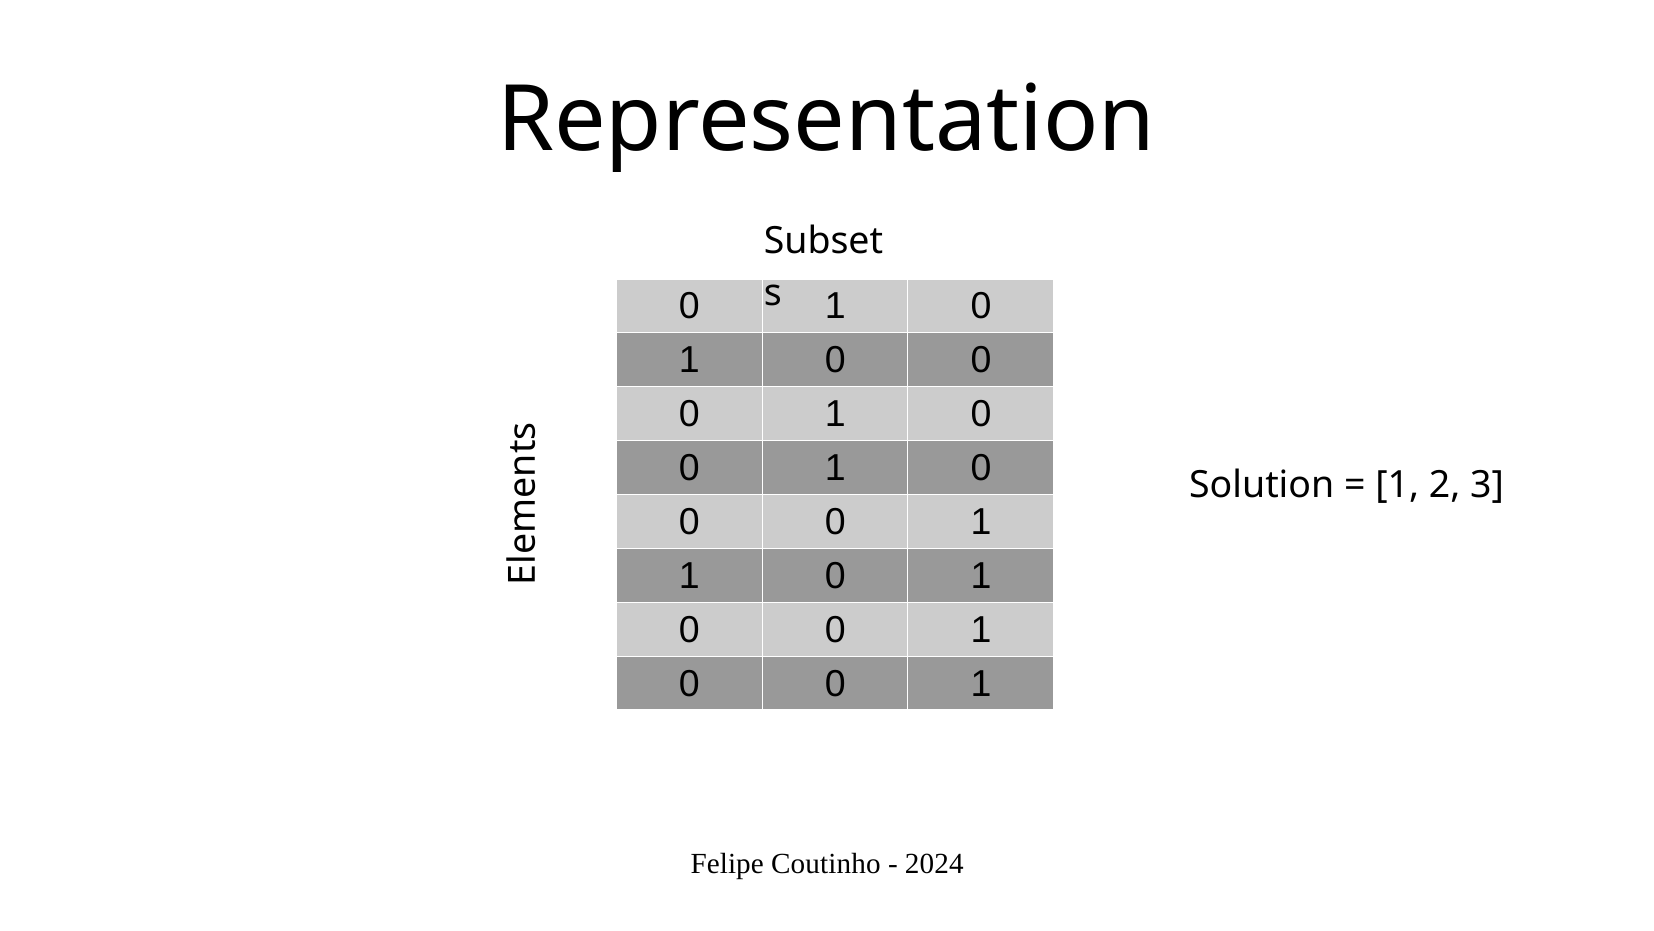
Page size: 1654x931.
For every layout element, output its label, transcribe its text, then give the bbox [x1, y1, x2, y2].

text_box Subsets [749, 206, 913, 267]
table_cell 0 [908, 333, 1053, 386]
table_cell 0 [763, 333, 907, 386]
table_header 0 [908, 280, 1053, 332]
table_cell 1 [908, 495, 1053, 548]
table_cell 1 [617, 333, 762, 386]
table_cell 1 [763, 441, 907, 494]
table_cell 0 [617, 657, 762, 709]
table_cell 0 [617, 441, 762, 494]
table_cell 1 [908, 549, 1053, 602]
table_cell 1 [763, 387, 907, 440]
table_cell 0 [763, 549, 907, 602]
table_header 0 [617, 280, 762, 332]
text_box Solution = [1, 2, 3] [1174, 450, 1501, 510]
table_cell 0 [617, 387, 762, 440]
table_cell 0 [763, 603, 907, 656]
table_cell 1 [617, 549, 762, 602]
title Representation [82, 37, 1571, 193]
text_box Elements [487, 375, 548, 601]
table_cell 1 [908, 657, 1053, 709]
table_cell 0 [763, 495, 907, 548]
table_cell 0 [908, 441, 1053, 494]
table_cell 1 [908, 603, 1053, 656]
table_header 1 [763, 280, 907, 332]
table_cell 0 [908, 387, 1053, 440]
table_cell 0 [617, 495, 762, 548]
table_cell 0 [617, 603, 762, 656]
table_cell 0 [763, 657, 907, 709]
